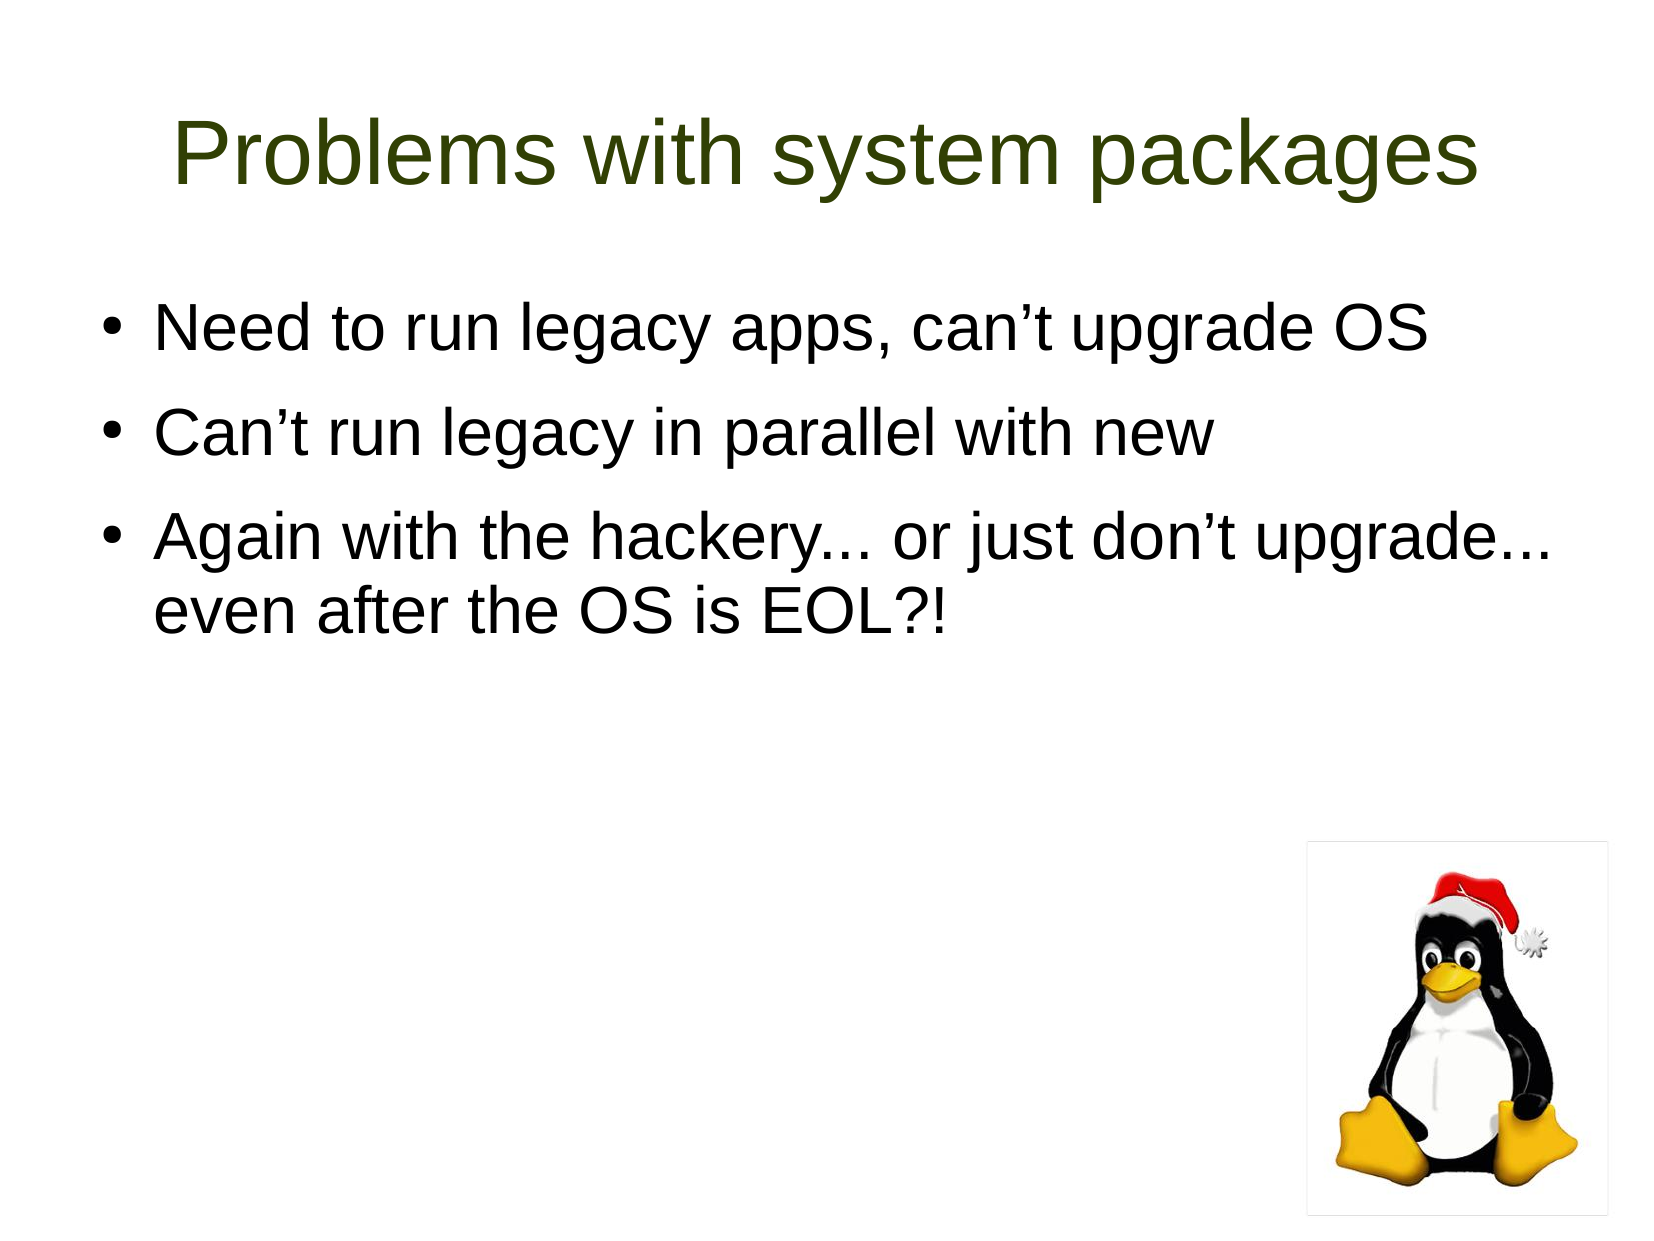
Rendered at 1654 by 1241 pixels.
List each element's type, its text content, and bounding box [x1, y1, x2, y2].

title Problems with system packages [82, 49, 1571, 257]
picture [1260, 831, 1654, 1225]
list Need to run legacy apps, can’t upgrade OS Can’t run legacy in parallel with new Again with the hackery... or just don’t upgrade... even after the OS is EOL?! [82, 290, 1571, 1109]
